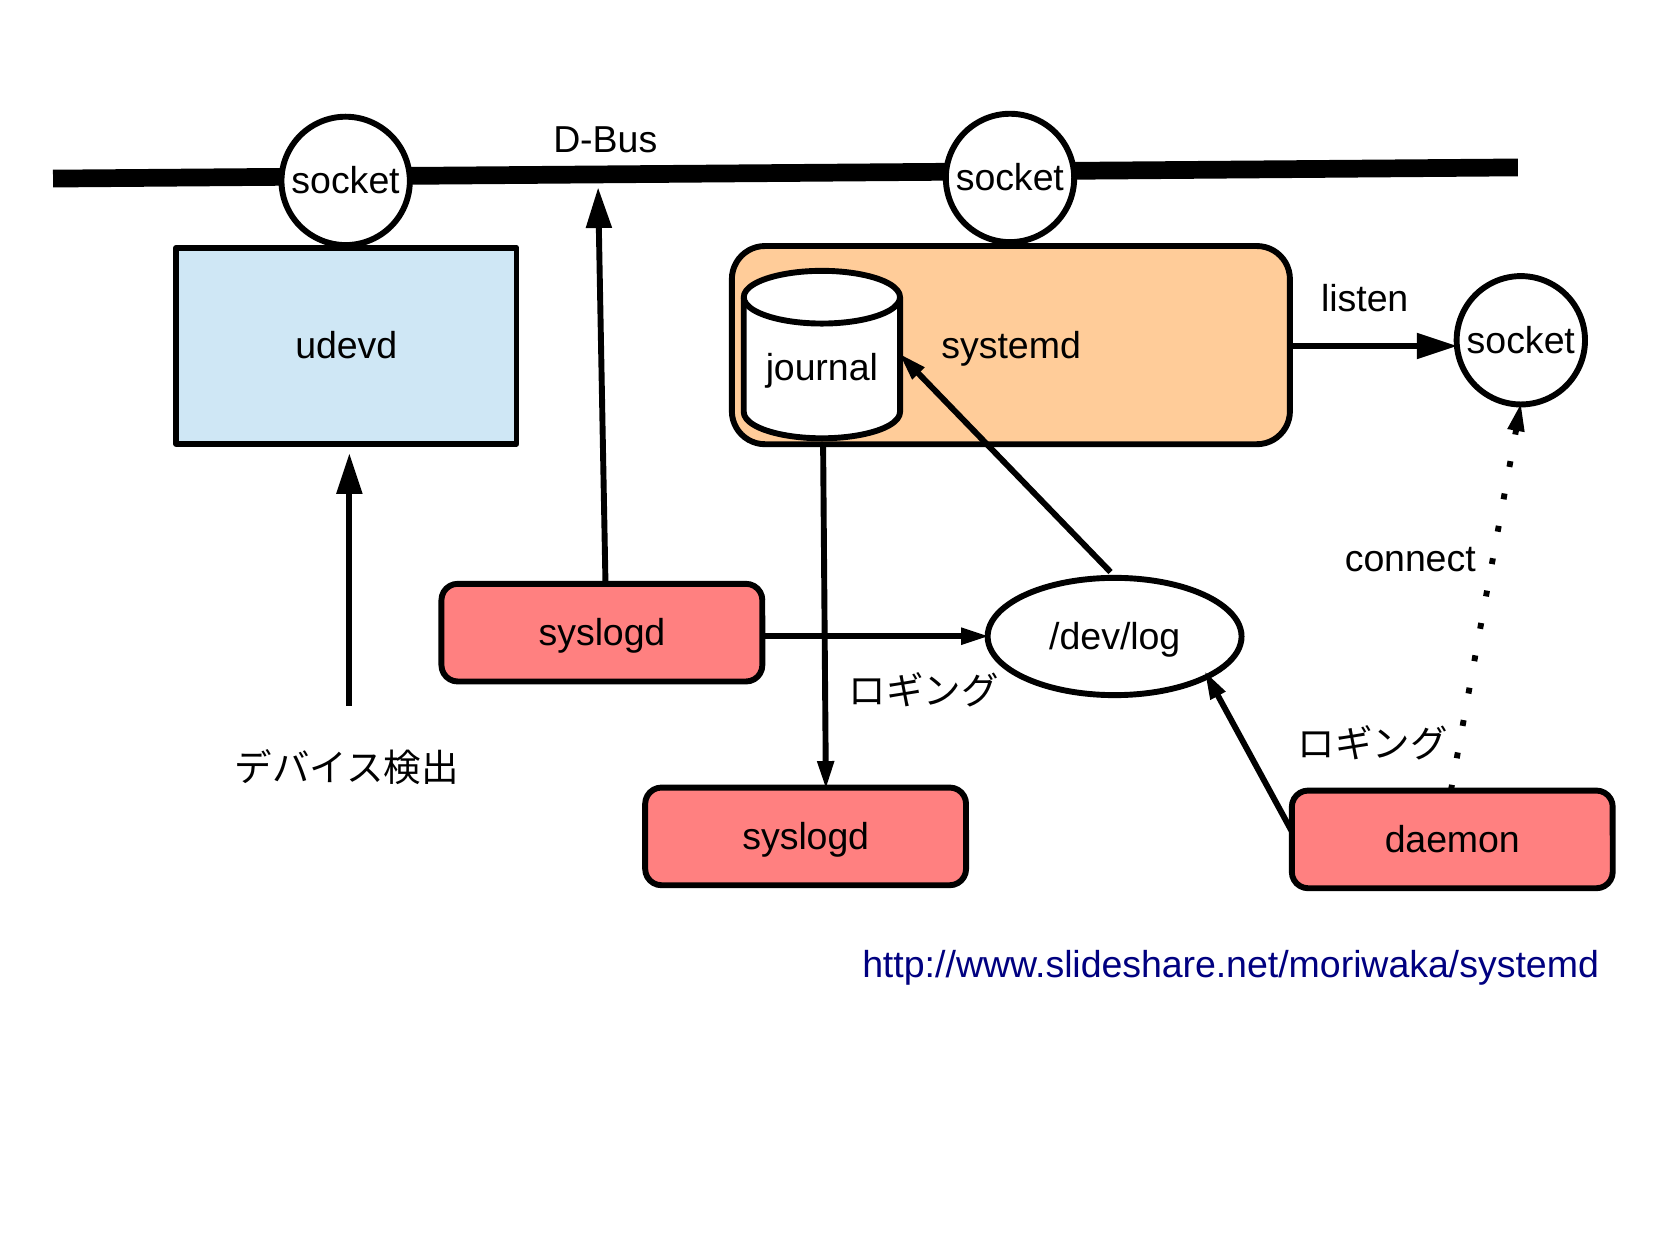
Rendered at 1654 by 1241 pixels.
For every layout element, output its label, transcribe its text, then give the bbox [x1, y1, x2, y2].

text_box socket [281, 116, 410, 246]
text_box ロギング [1282, 707, 1463, 770]
text_box デバイス検出 [219, 730, 475, 794]
text_box http://www.slideshare.net/moriwaka/systemd [847, 936, 1632, 993]
text_box D-Bus [538, 110, 673, 168]
text_box systemd [731, 246, 1290, 445]
text_box socket [945, 113, 1075, 243]
text_box ロギング [833, 653, 1014, 717]
text_box syslogd [645, 787, 967, 886]
text_box listen [1306, 270, 1424, 327]
text_box connect [1329, 529, 1491, 587]
text_box socket [1456, 276, 1586, 405]
text_box udevd [176, 247, 517, 444]
text_box journal [743, 270, 901, 439]
text_box /dev/log [987, 577, 1242, 696]
text_box syslogd [441, 583, 763, 682]
text_box daemon [1291, 790, 1613, 889]
text_box [357, 817, 759, 947]
